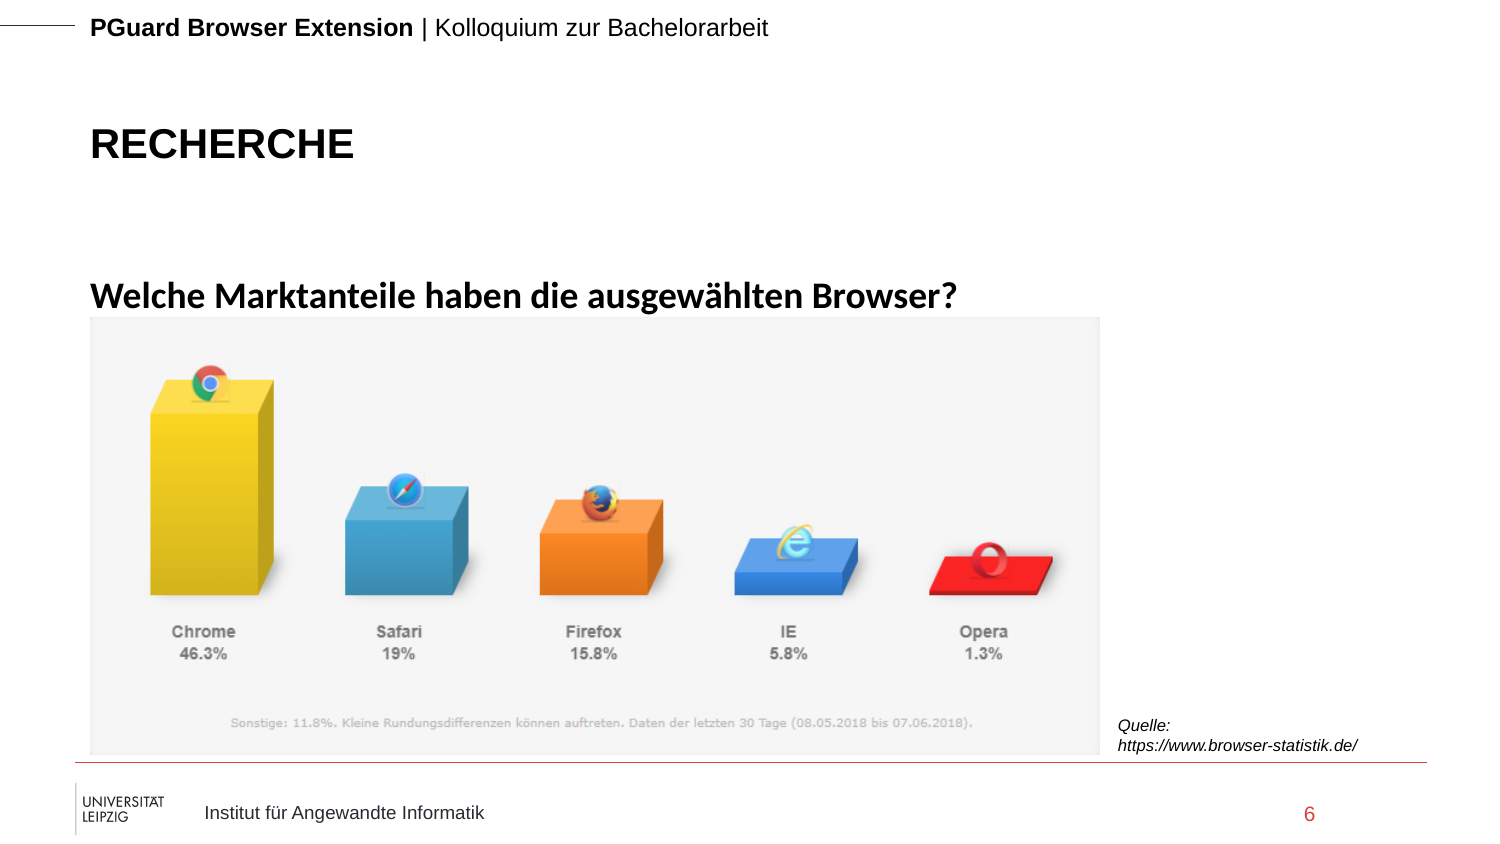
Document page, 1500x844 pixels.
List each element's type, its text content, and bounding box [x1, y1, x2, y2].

text_box Quelle: https://www.browser-statistik.de/ [1117, 714, 1365, 756]
text_box Welche Marktanteile haben die ausgewählten Browser? [90, 270, 965, 362]
picture [90, 317, 1100, 756]
title Recherche [75, 50, 1426, 175]
text_box [1303, 800, 1426, 834]
